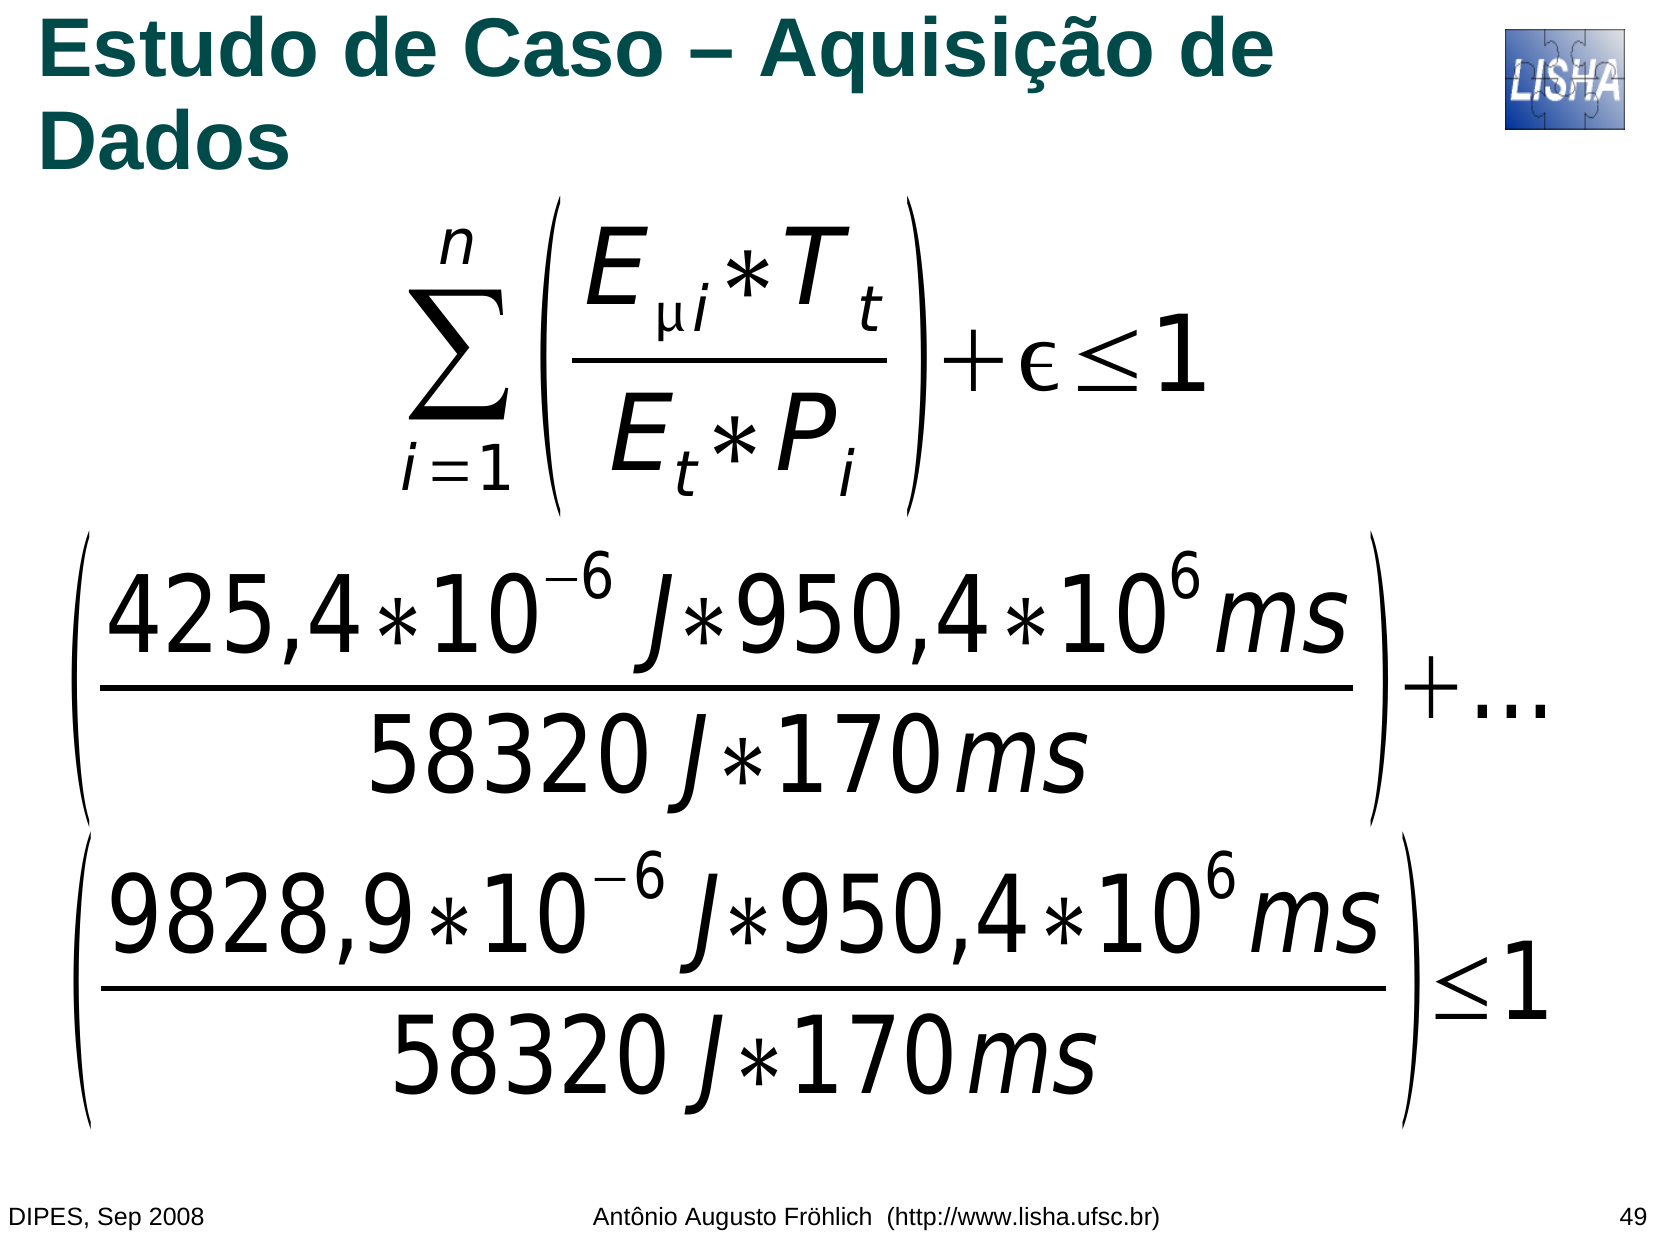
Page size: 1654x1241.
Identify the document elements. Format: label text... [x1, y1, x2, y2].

chart [42, 192, 1576, 1134]
picture [1505, 29, 1625, 130]
title Estudo de Caso – Aquisição de Dados [37, 0, 1426, 187]
